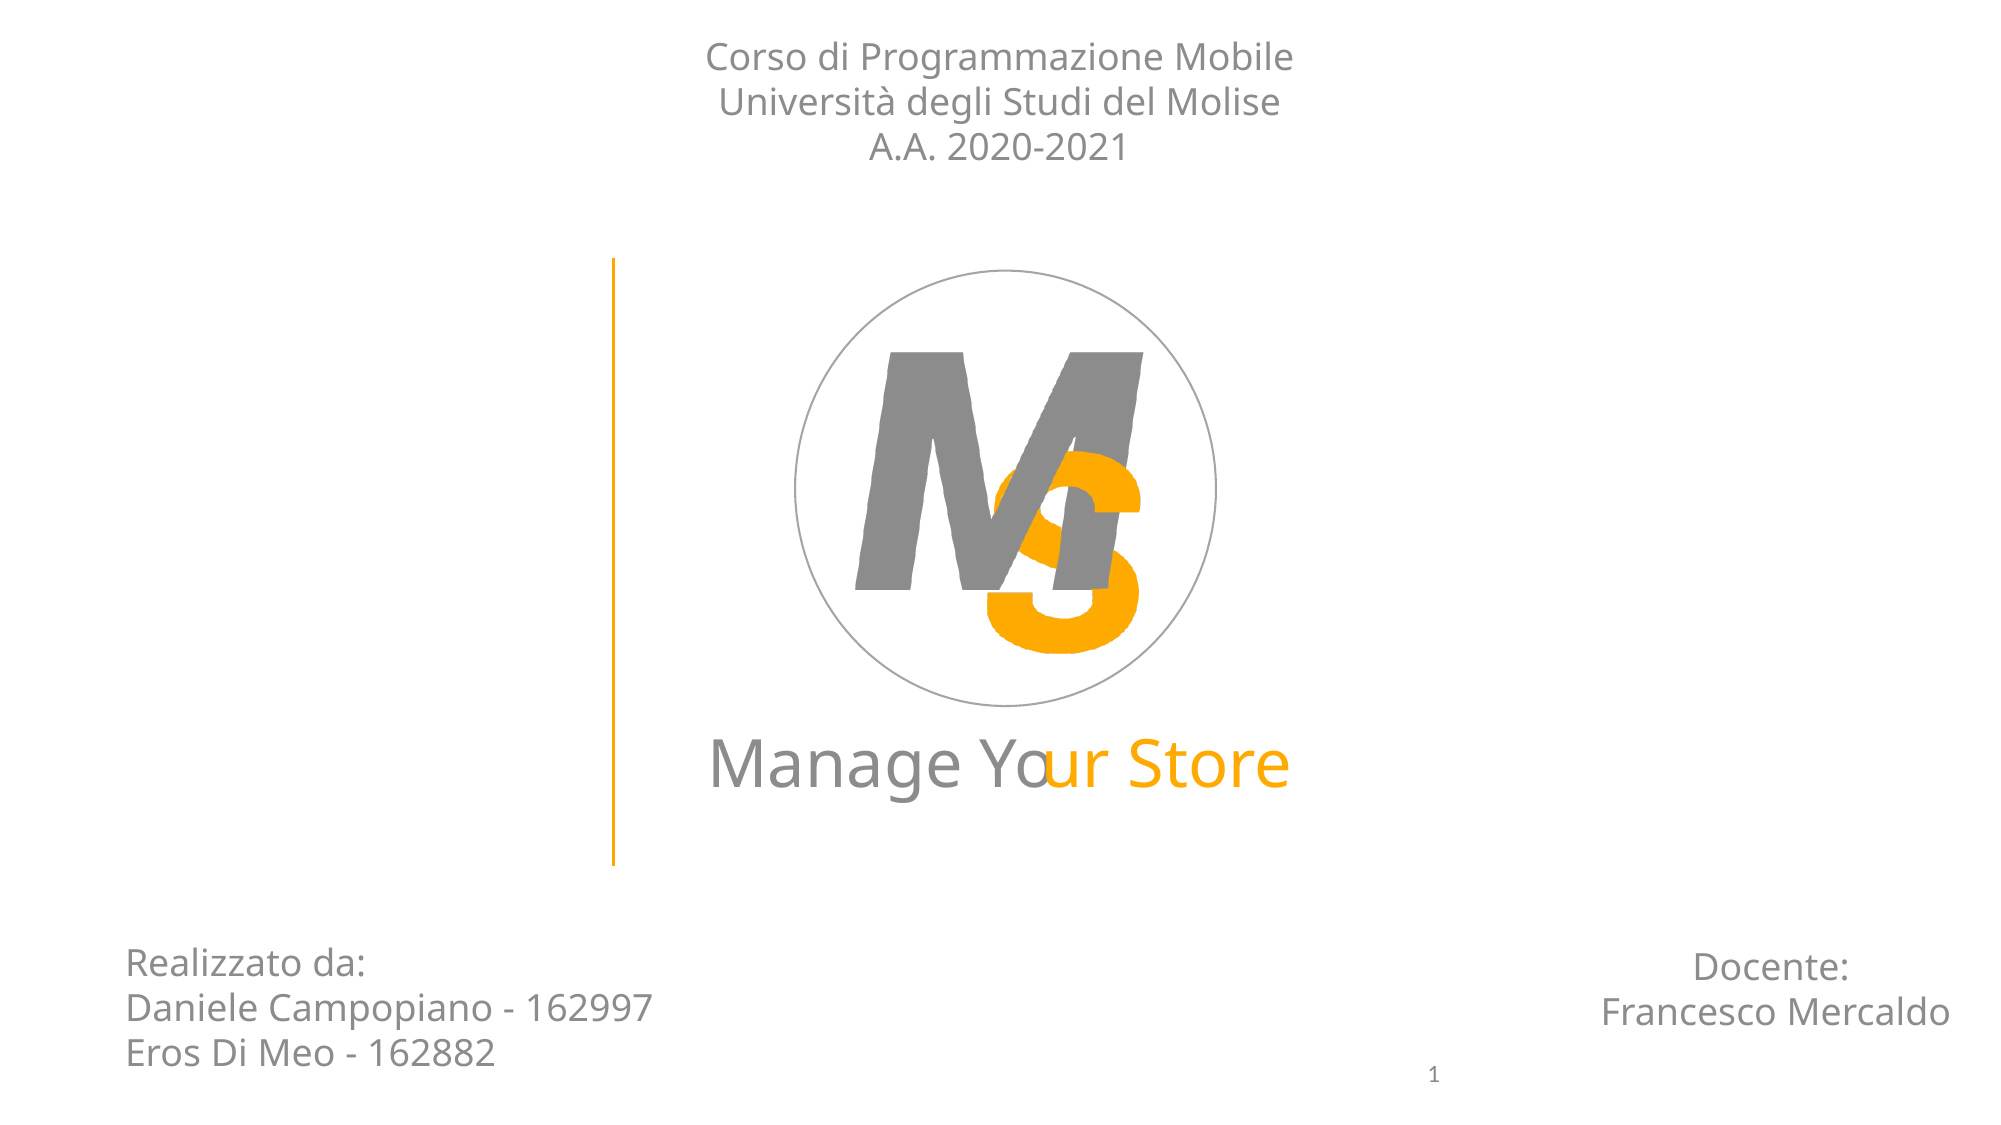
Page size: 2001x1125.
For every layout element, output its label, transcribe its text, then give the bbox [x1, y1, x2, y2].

text_box Manage Yo [692, 713, 1026, 810]
picture [795, 283, 930, 459]
picture [1082, 283, 1205, 412]
text_box ur Store [1026, 713, 1312, 810]
text_box Corso di Programmazione Mobile Università degli Studi del Molise A.A. 2020-2021 [447, 25, 1553, 177]
text_box Docente: Francesco Mercaldo [1585, 935, 1980, 1042]
text_box Realizzato da: Daniele Campopiano - 162997 Eros Di Meo - 162882 [110, 931, 670, 1084]
picture [795, 518, 930, 694]
text_box [1412, 1042, 1863, 1103]
picture [1081, 564, 1205, 694]
picture [797, 283, 1205, 694]
